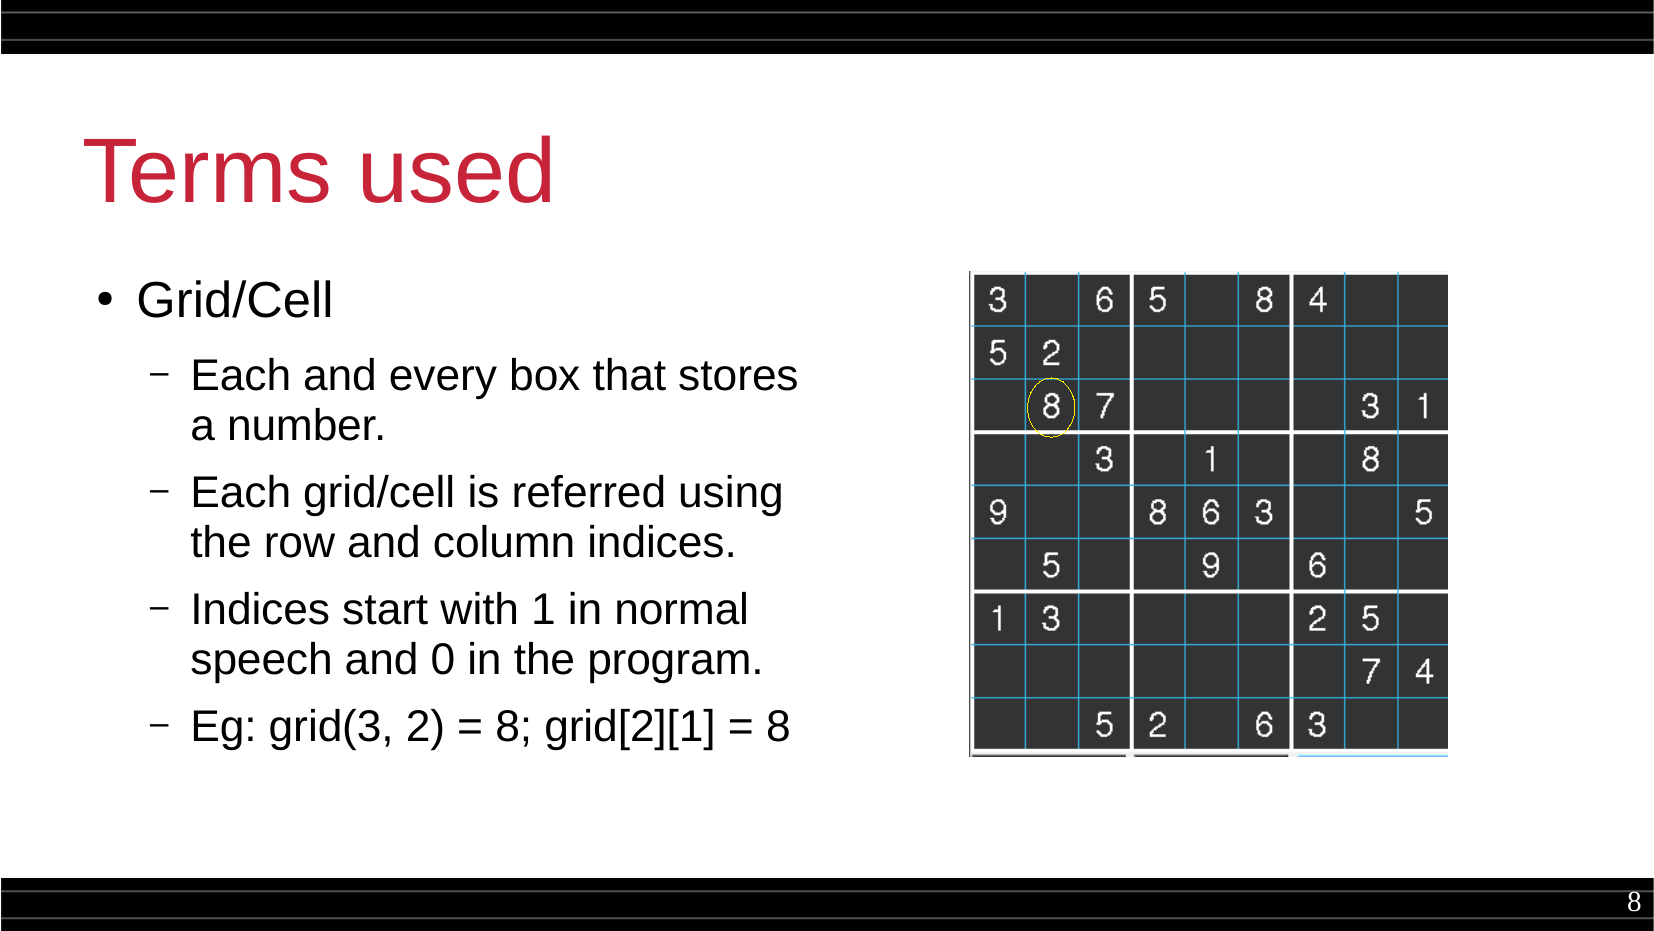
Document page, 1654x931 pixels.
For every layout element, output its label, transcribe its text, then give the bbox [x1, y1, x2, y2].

list Grid/Cell Each and every box that stores a number. Each grid/cell is referred using the row and column indices. Indices start with 1 in normal speech and 0 in the program. Eg: grid(3, 2) = 8; grid[2][1] = 8 [82, 271, 809, 758]
picture [969, 271, 1448, 757]
title Terms used [82, 92, 1571, 249]
picture [1, 0, 1654, 54]
text_box [1027, 377, 1075, 438]
picture [1, 878, 1654, 931]
